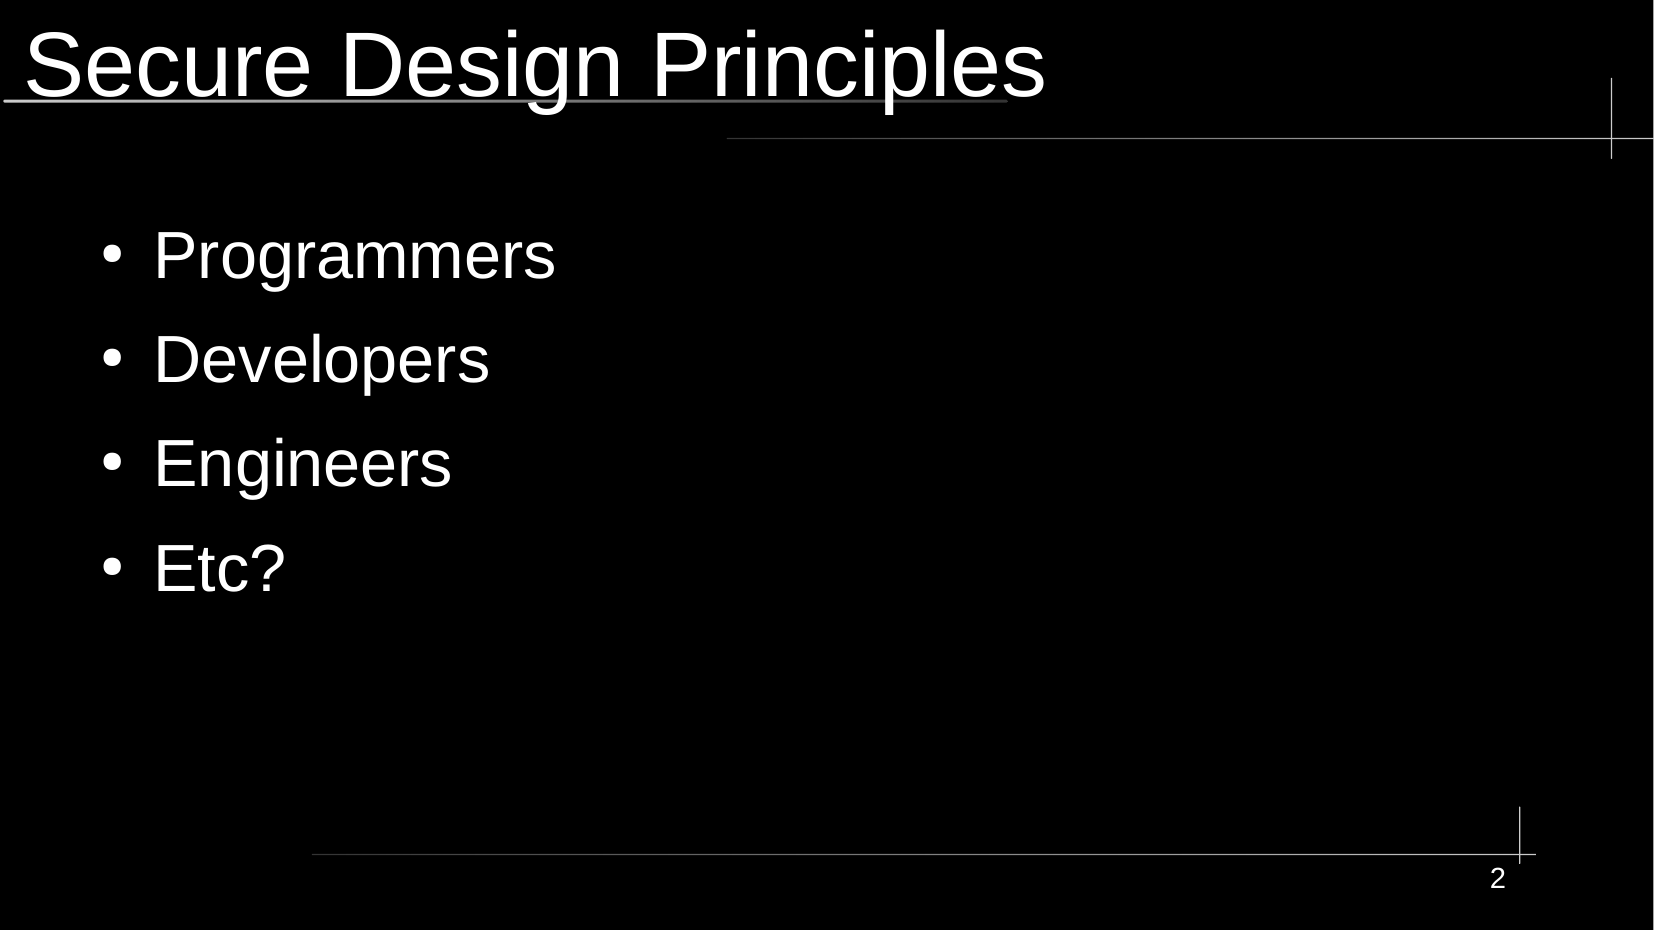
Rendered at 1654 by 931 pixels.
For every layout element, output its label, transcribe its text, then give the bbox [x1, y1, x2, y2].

title Secure Design Principles [23, 11, 1589, 119]
list Programmers Developers Engineers Etc? [82, 217, 1571, 851]
